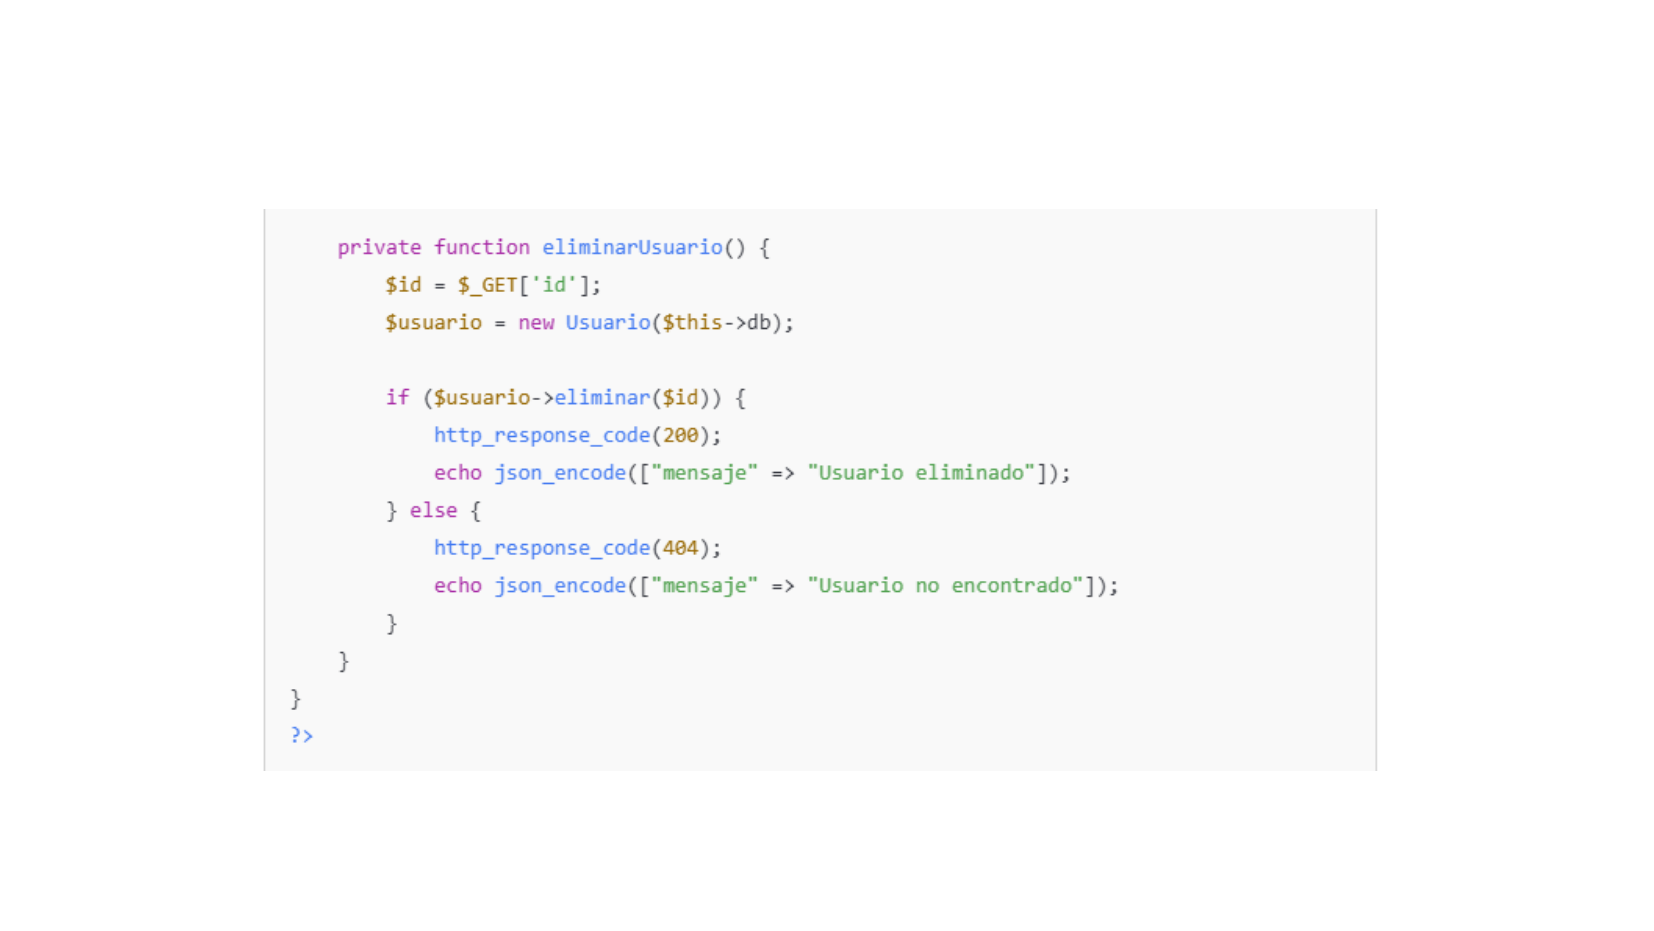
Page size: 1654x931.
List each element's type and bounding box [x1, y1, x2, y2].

picture [253, 209, 1418, 771]
